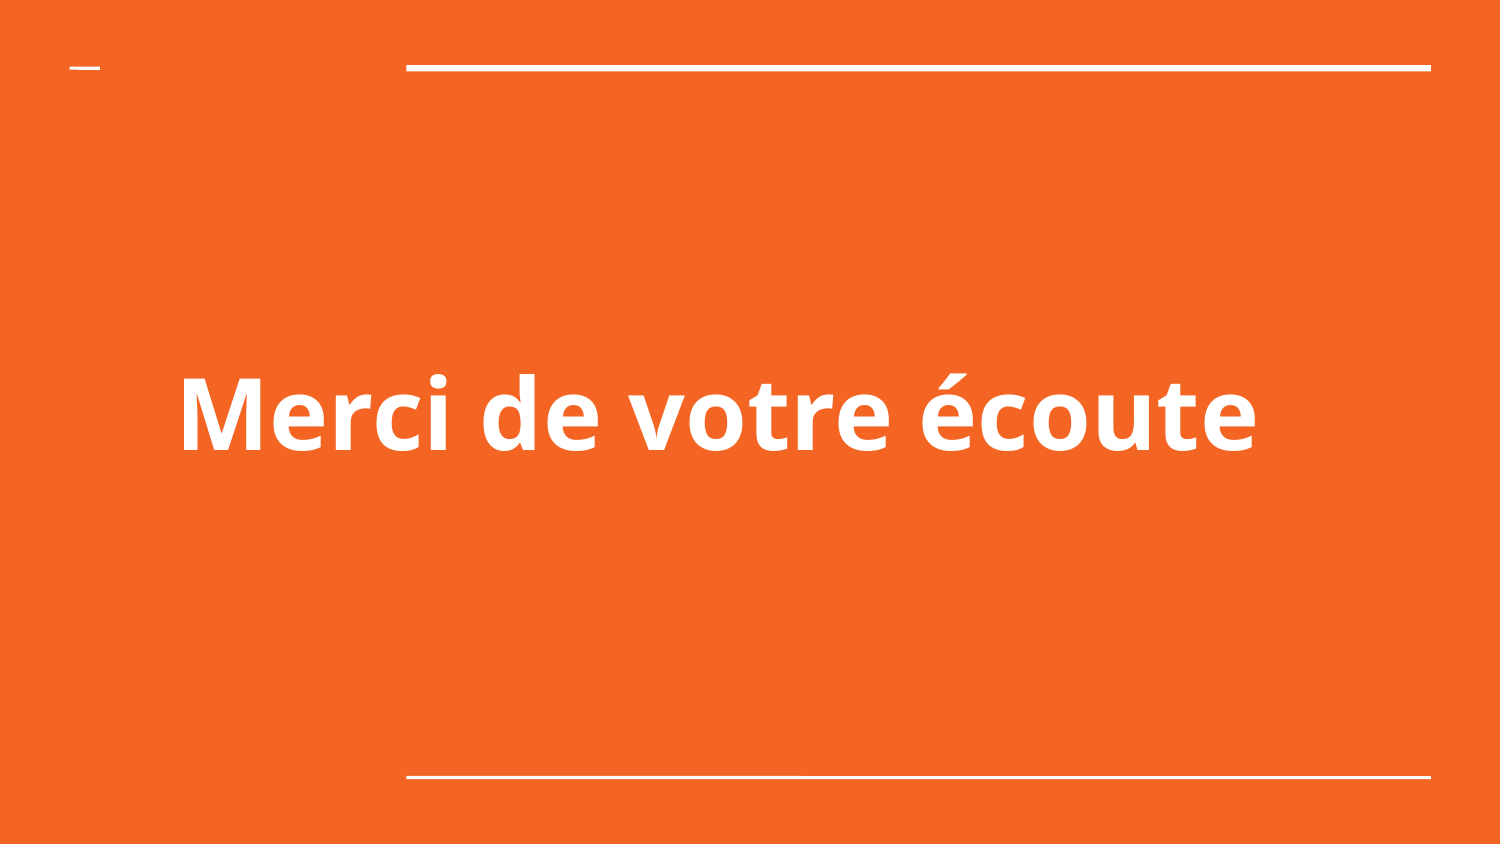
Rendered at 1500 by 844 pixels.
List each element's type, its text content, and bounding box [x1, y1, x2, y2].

title Merci de votre écoute [160, 335, 1406, 589]
